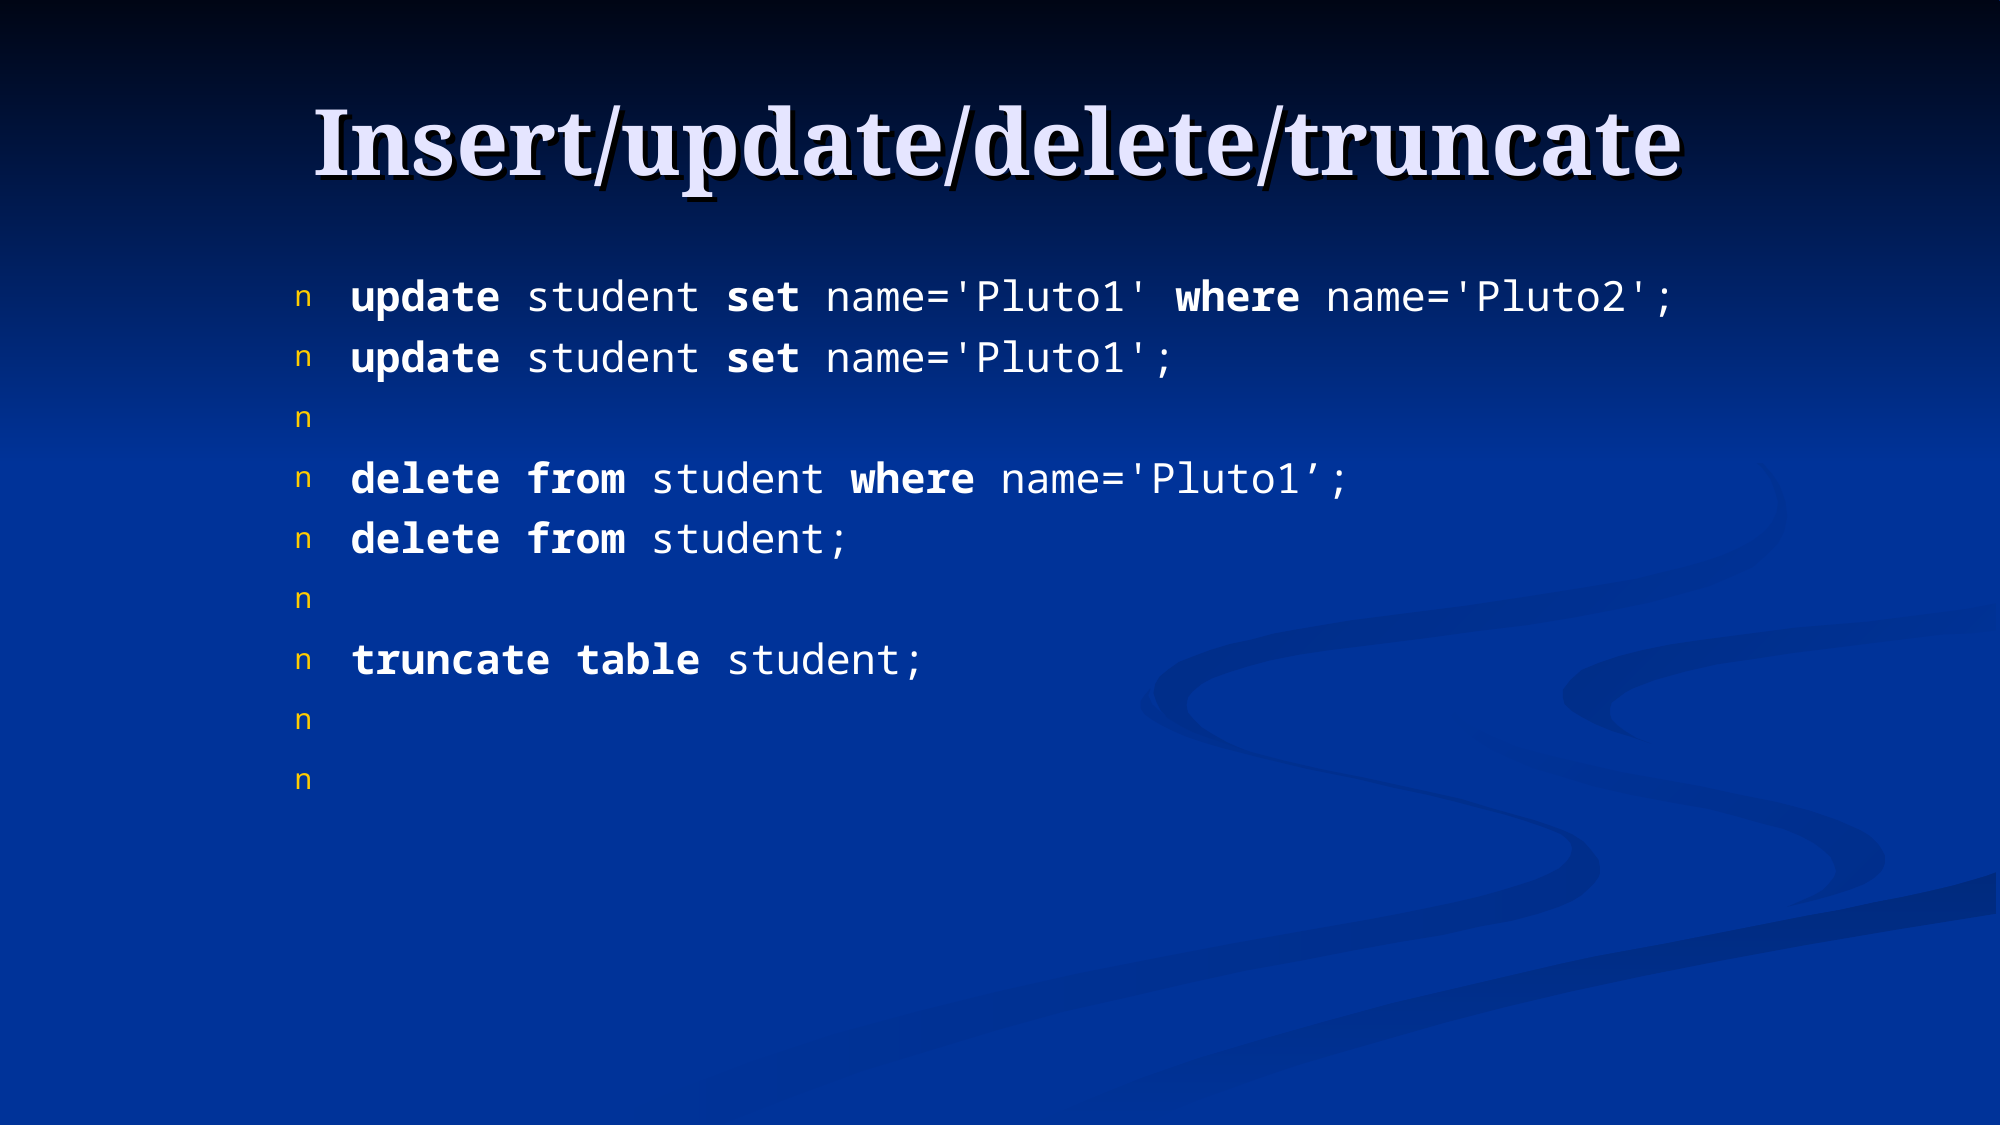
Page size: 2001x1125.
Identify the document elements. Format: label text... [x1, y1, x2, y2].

list update student set name='Pluto1' where name='Pluto2'; update student set name='Pluto1'; delete from student where name='Pluto1’; delete from student; truncate table student; [279, 262, 1733, 740]
title Insert/update/delete/truncate [99, 45, 1900, 233]
